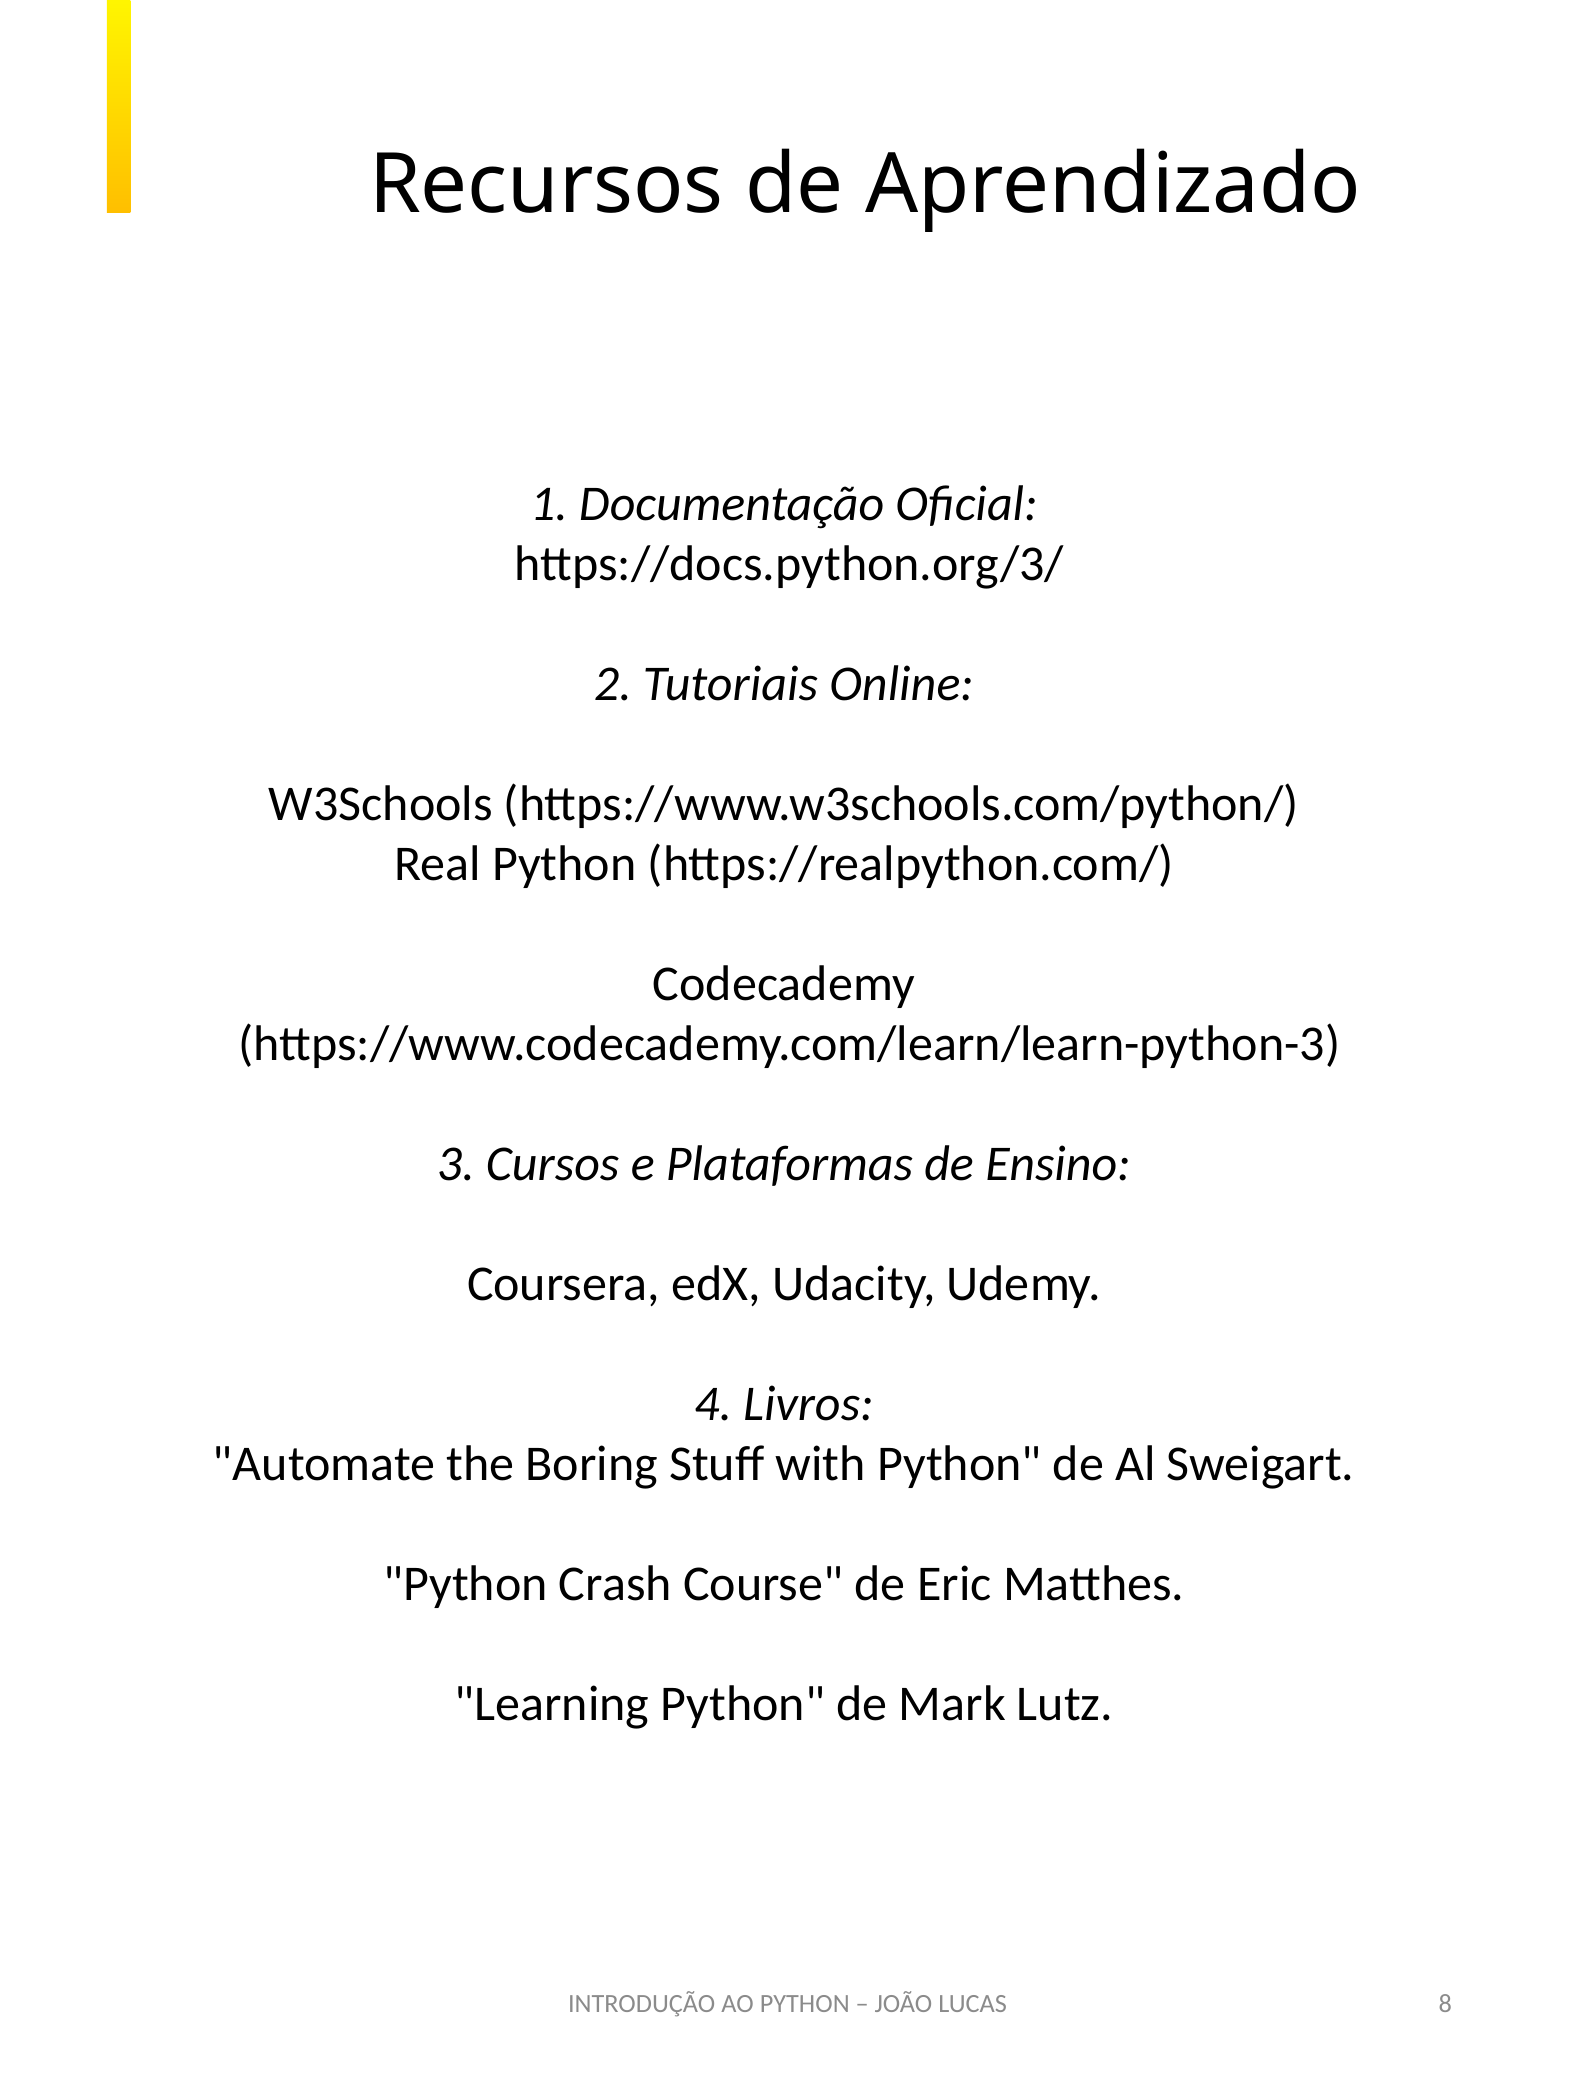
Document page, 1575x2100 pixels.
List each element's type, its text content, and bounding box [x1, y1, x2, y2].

text_box Recursos de Aprendizado [354, 121, 1575, 237]
text_box [106, 0, 131, 213]
slide_number <número> [1112, 1946, 1467, 2059]
footer INTRODUÇÃO AO PYTHON – JOÃO LUCAS [521, 1946, 1054, 2059]
text_box 1. Documentação Oficial: https://docs.python.org/3/ 2. Tutoriais Online: W3Schools (https://www.w3schools.com/python/) Real Python (https://realpython.com/) Codecademy (https://www.codecademy.com/learn/learn-python-3) 3. Cursos e Plataformas de Ensino: Coursera, edX, Udacity, Udemy. 4. Livros: "Automate the Boring Stuff with Python" de Al Sweigart. "Python Crash Course" de Eric Matthes. "Learning Python" de Mark Lutz. [142, 462, 1426, 1738]
